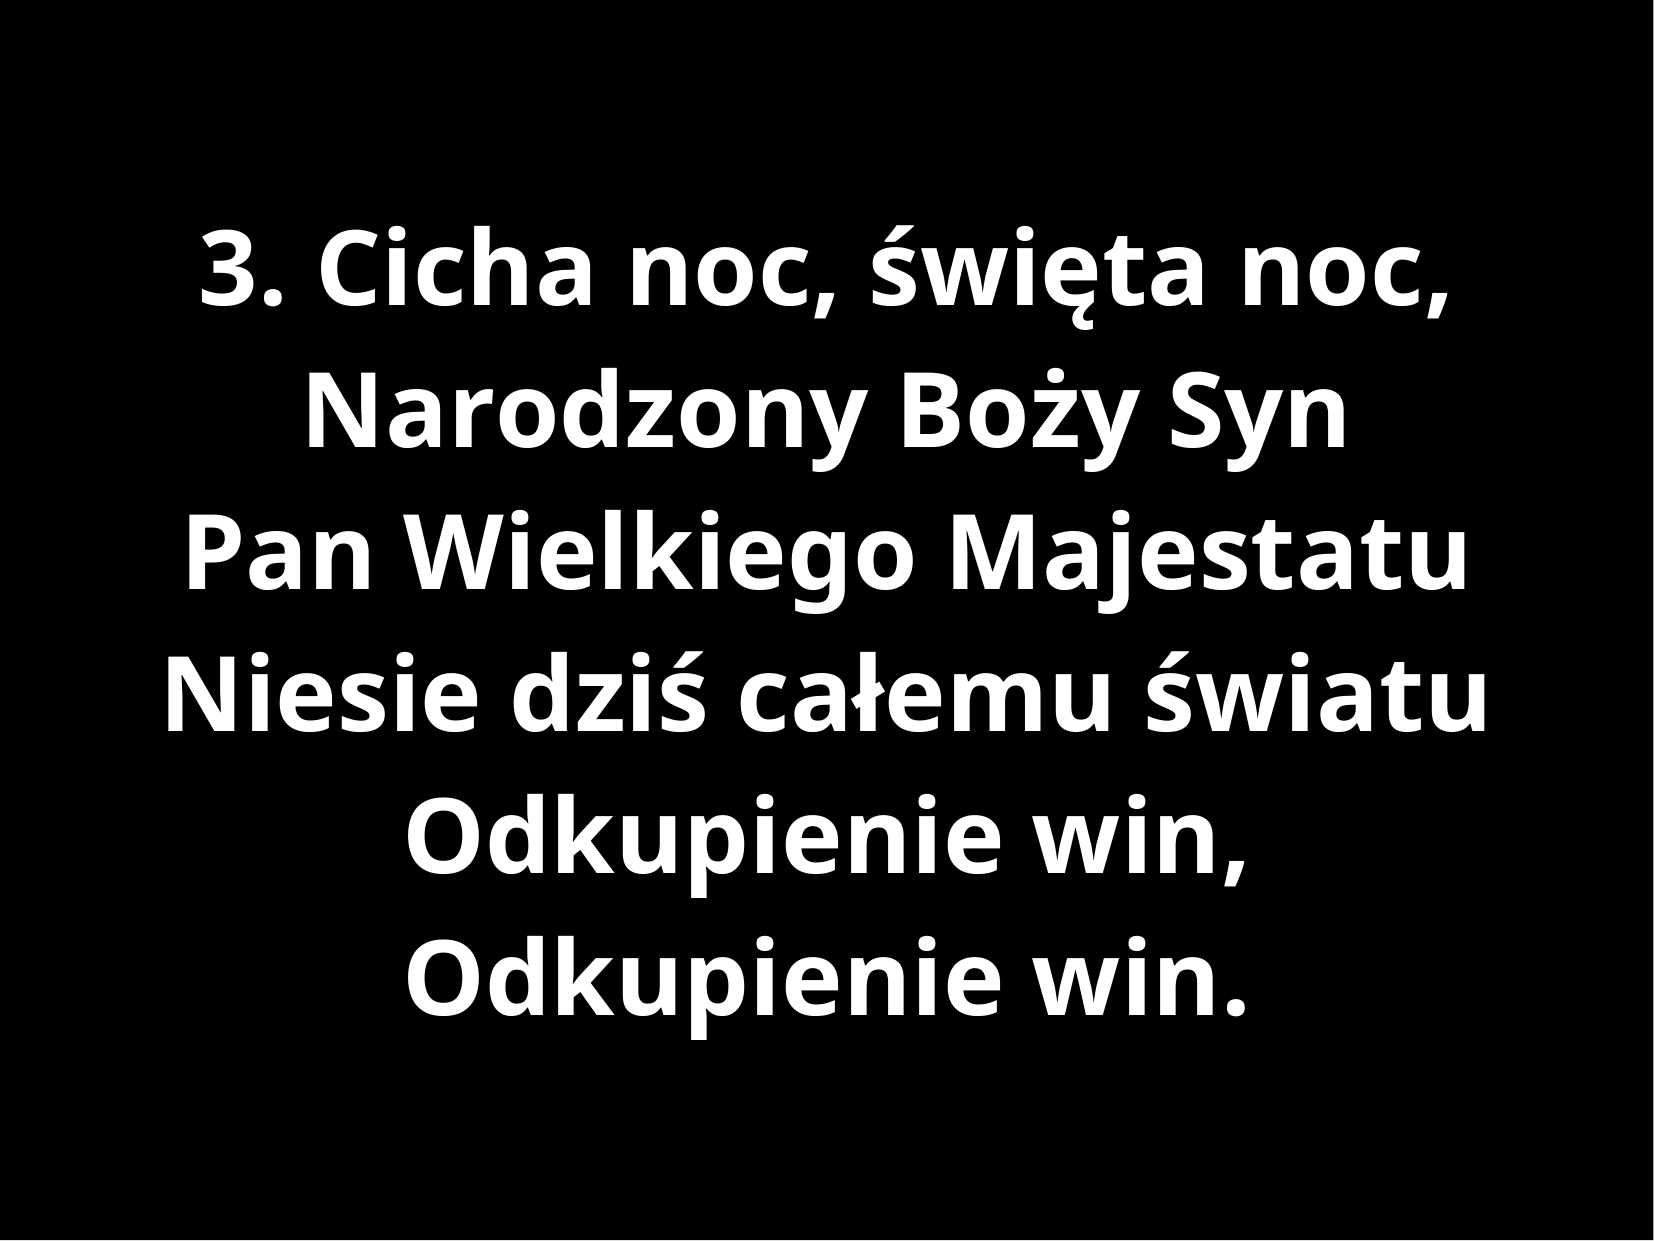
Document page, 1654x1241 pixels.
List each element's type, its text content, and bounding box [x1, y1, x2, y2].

title 3. Cicha noc, święta noc, Narodzony Boży Syn Pan Wielkiego Majestatu Niesie dziś całemu światu Odkupienie win, Odkupienie win. [0, 0, 1654, 1241]
